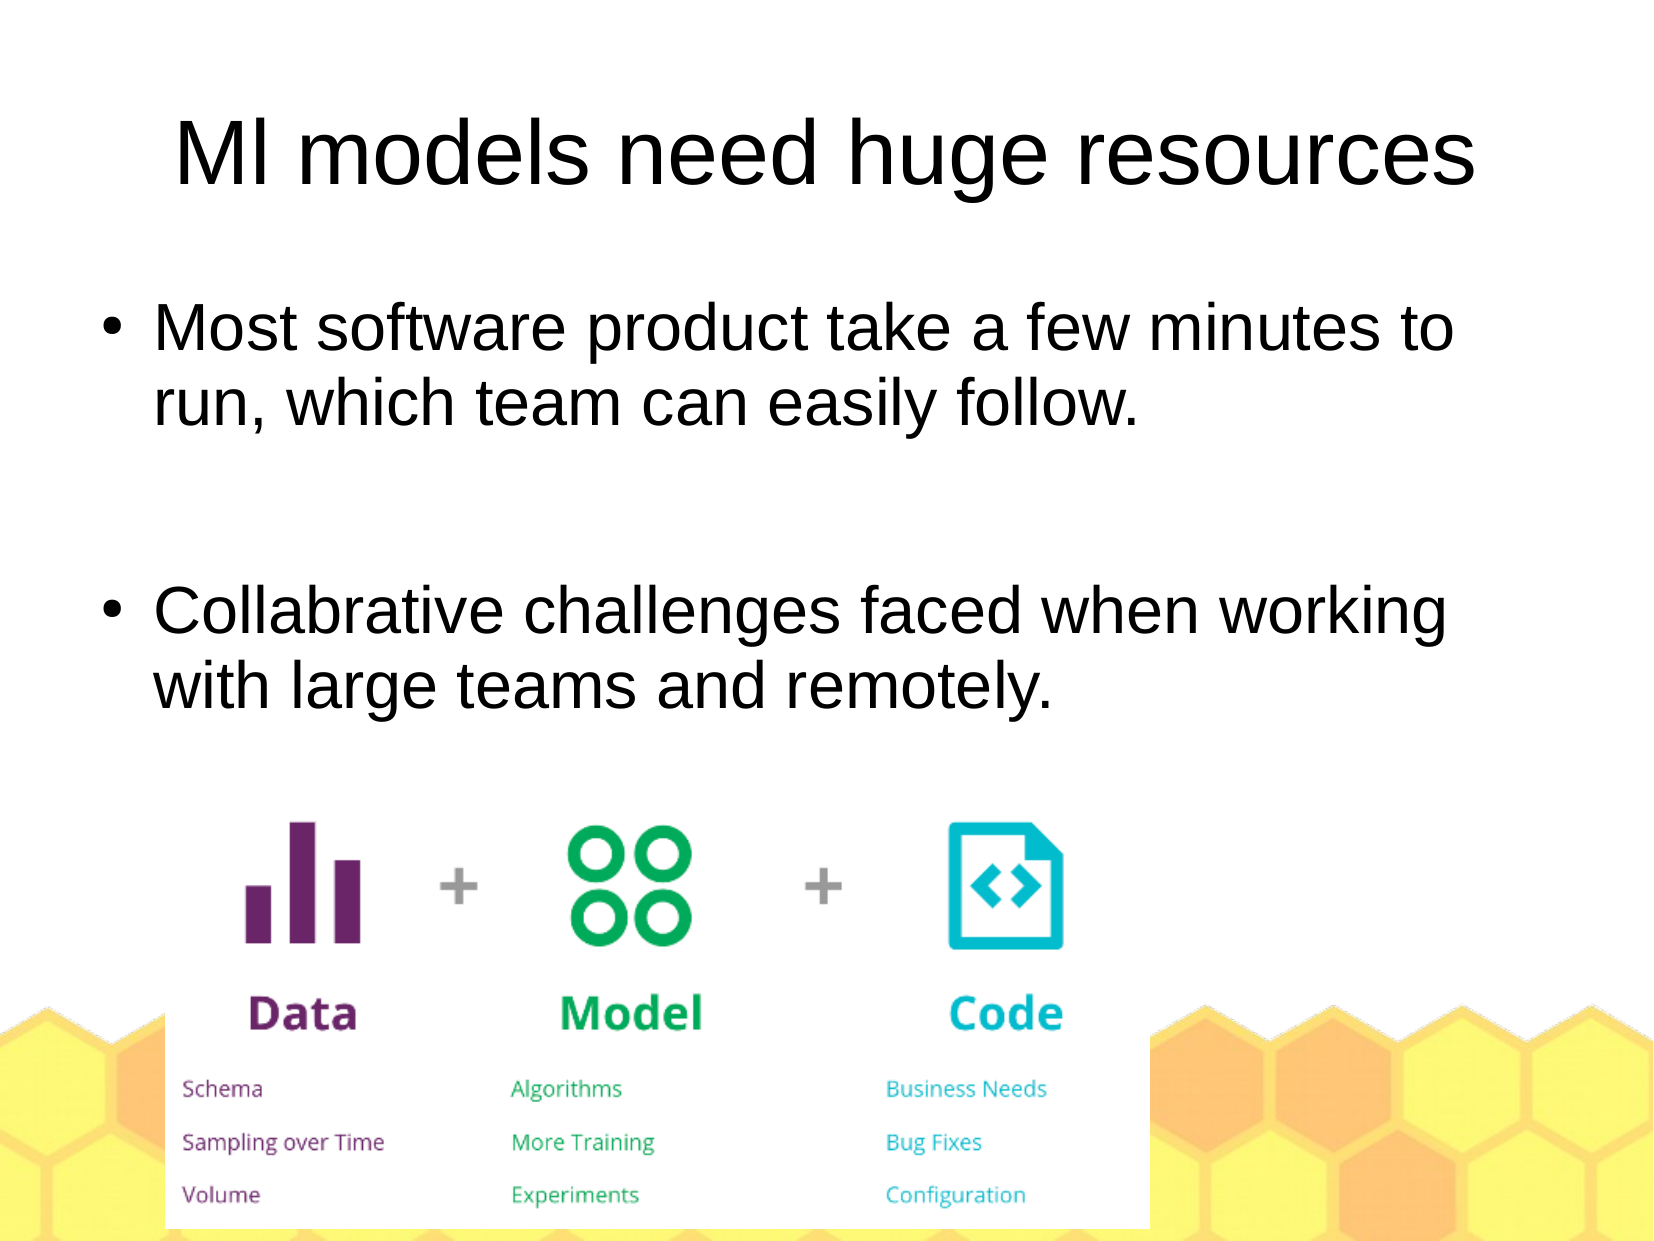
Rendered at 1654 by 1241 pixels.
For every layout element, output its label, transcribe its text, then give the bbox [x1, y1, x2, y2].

title Ml models need huge resources [82, 49, 1571, 257]
picture [0, 804, 1654, 1241]
list Most software product take a few minutes to run, which team can easily follow. Collabrative challenges faced when working with large teams and remotely. [82, 290, 1571, 1010]
